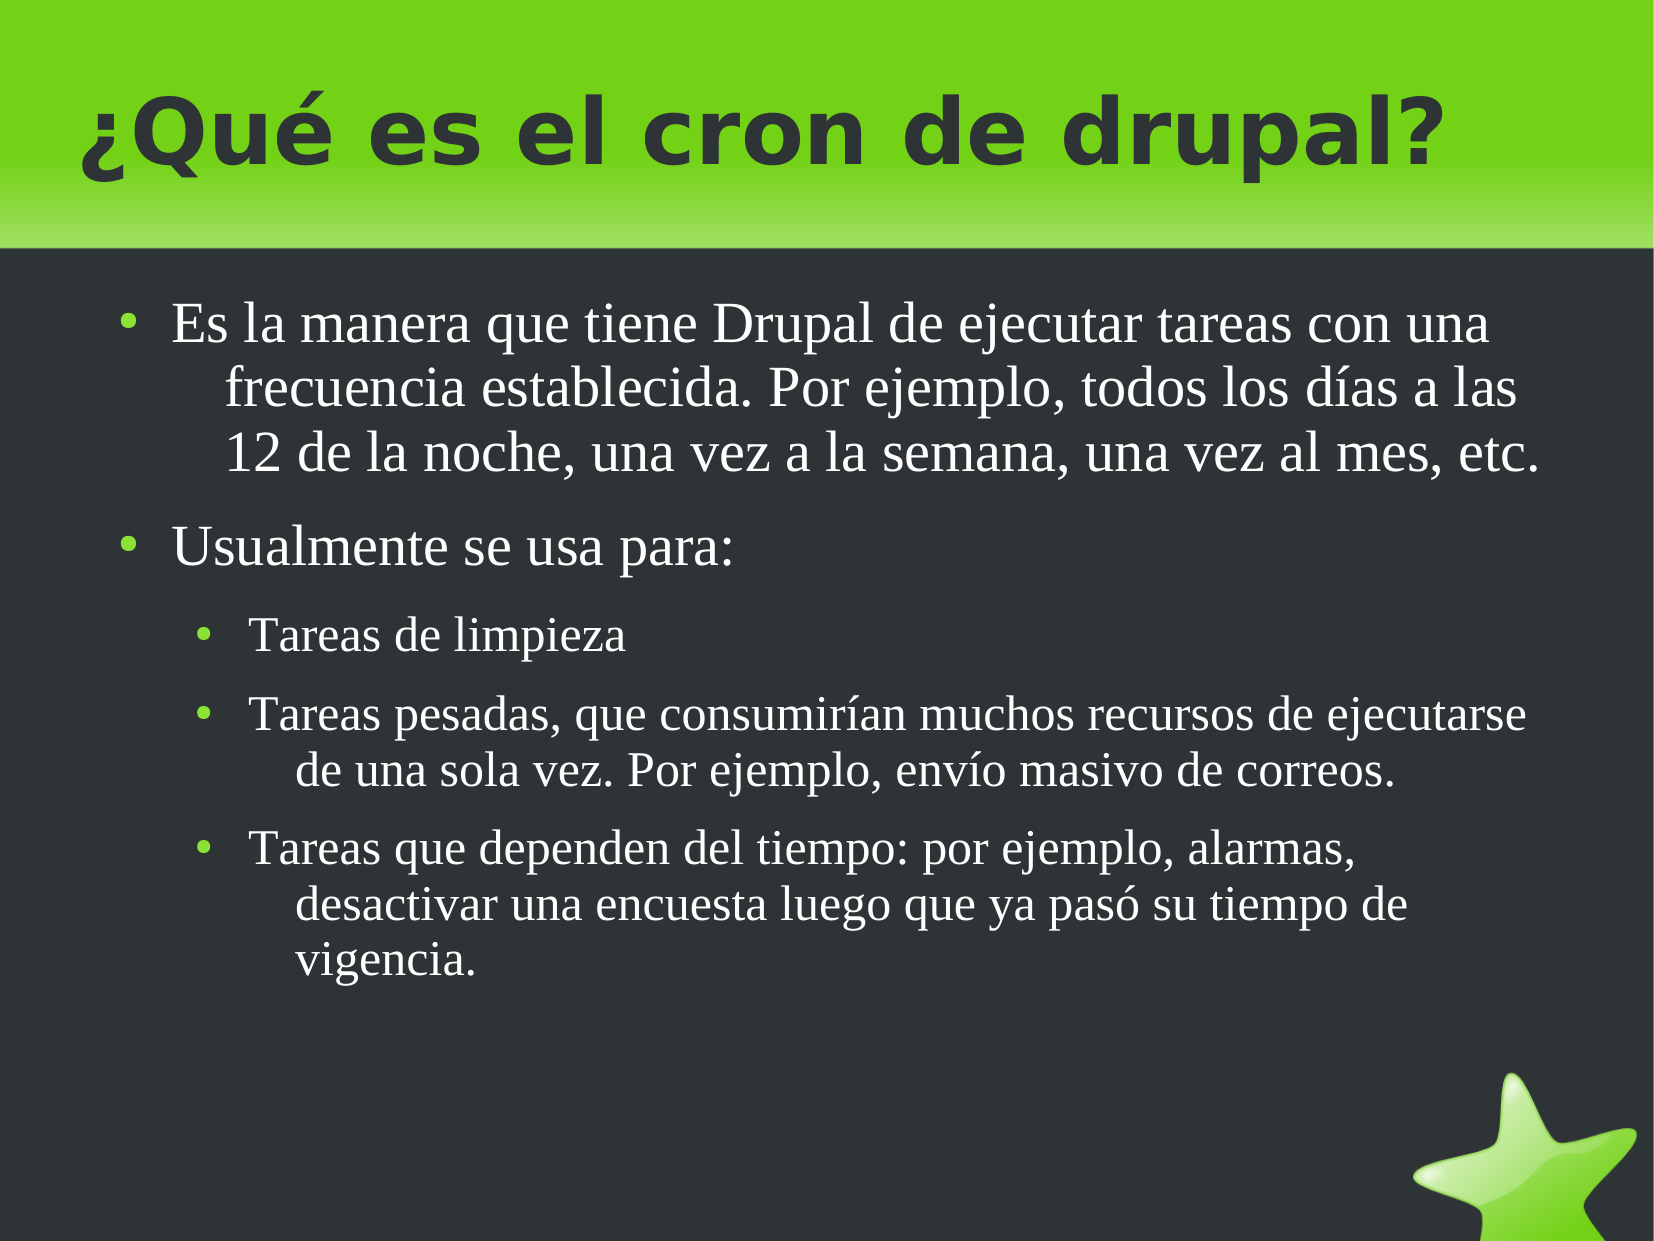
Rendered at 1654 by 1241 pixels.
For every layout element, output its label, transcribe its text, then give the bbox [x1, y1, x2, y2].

title ¿Qué es el cron de drupal? [76, 29, 1565, 237]
list Es la manera que tiene Drupal de ejecutar tareas con una frecuencia establecida. Por ejemplo, todos los días a las 12 de la noche, una vez a la semana, una vez al mes, etc. Usualmente se usa para: Tareas de limpieza Tareas pesadas, que consumirían muchos recursos de ejecutarse de una sola vez. Por ejemplo, envío masivo de correos. Tareas que dependen del tiempo: por ejemplo, alarmas, desactivar una encuesta luego que ya pasó su tiempo de vigencia. [82, 290, 1571, 1094]
picture [0, 0, 1654, 1241]
